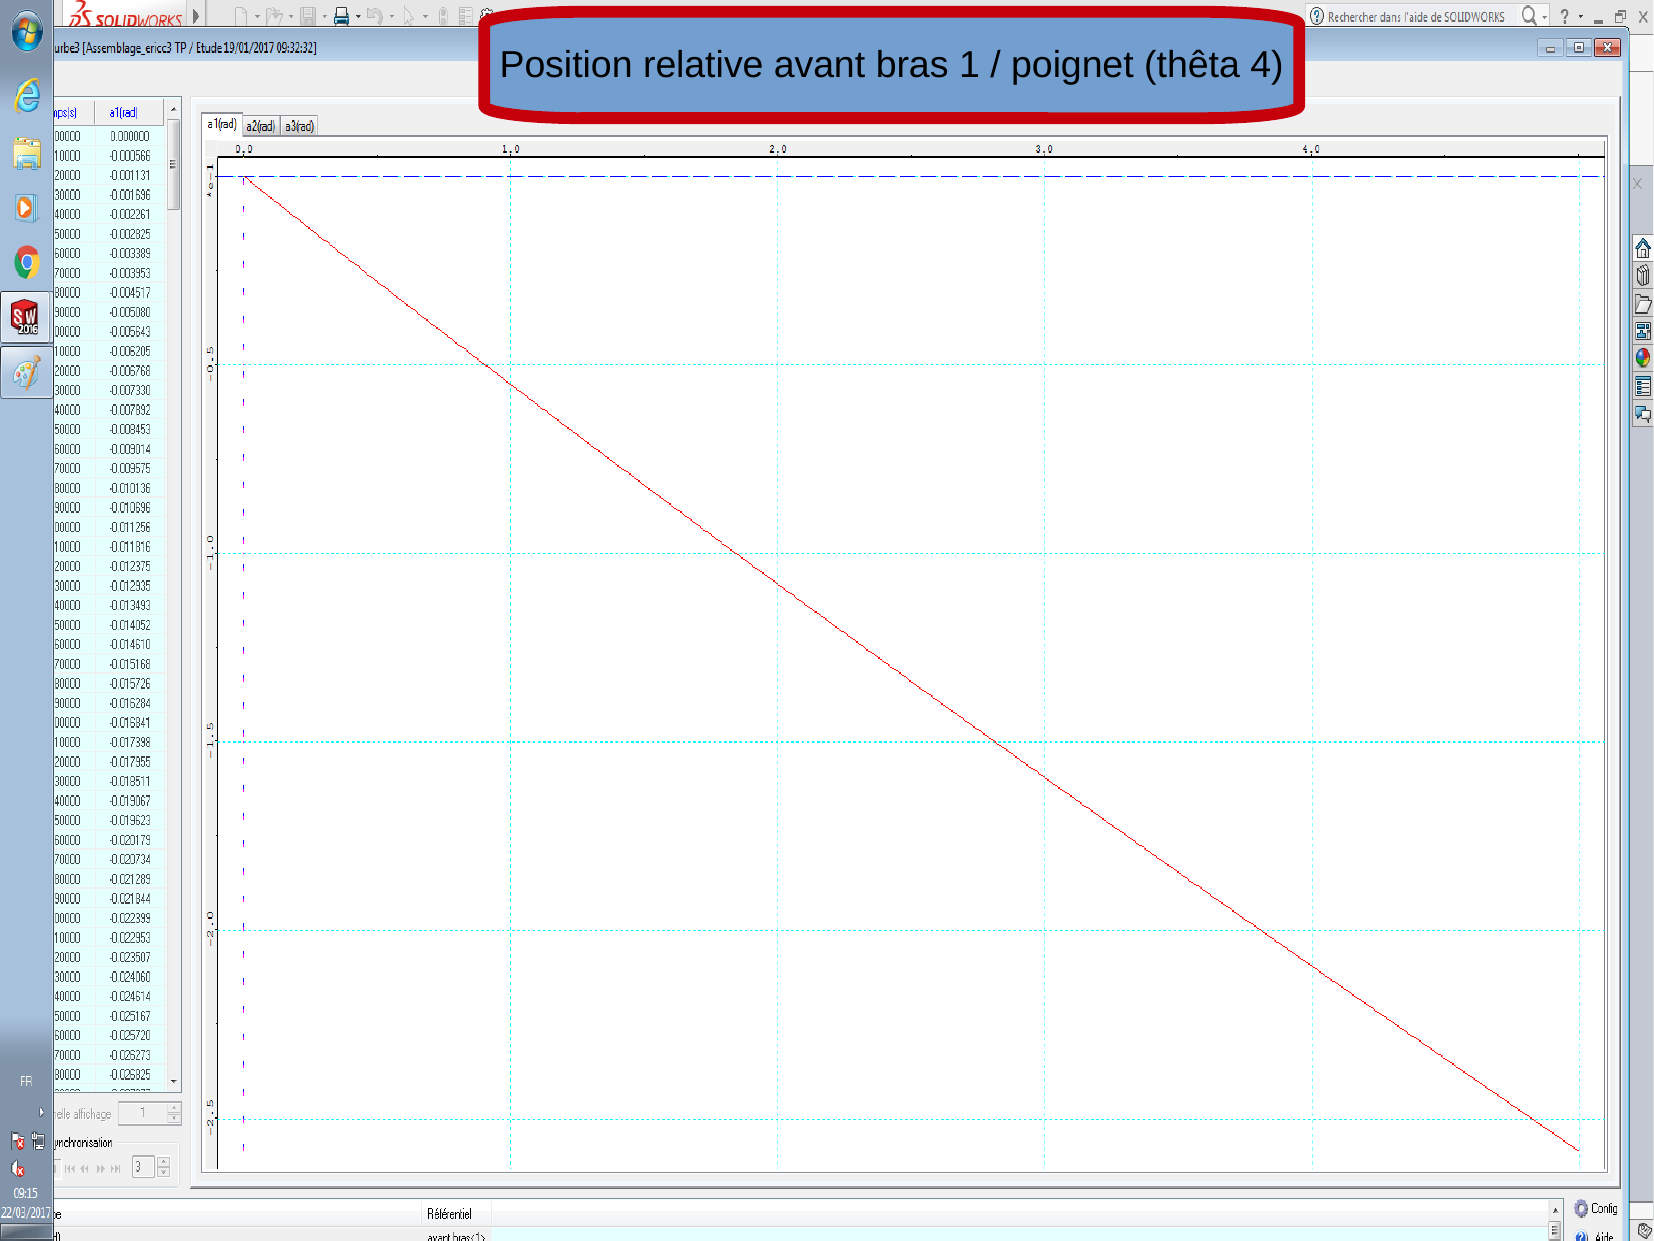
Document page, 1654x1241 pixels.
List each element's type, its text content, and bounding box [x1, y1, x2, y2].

picture [0, 0, 1654, 1241]
text_box Position relative avant bras 1 / poignet (thêta 4) [484, 11, 1300, 119]
